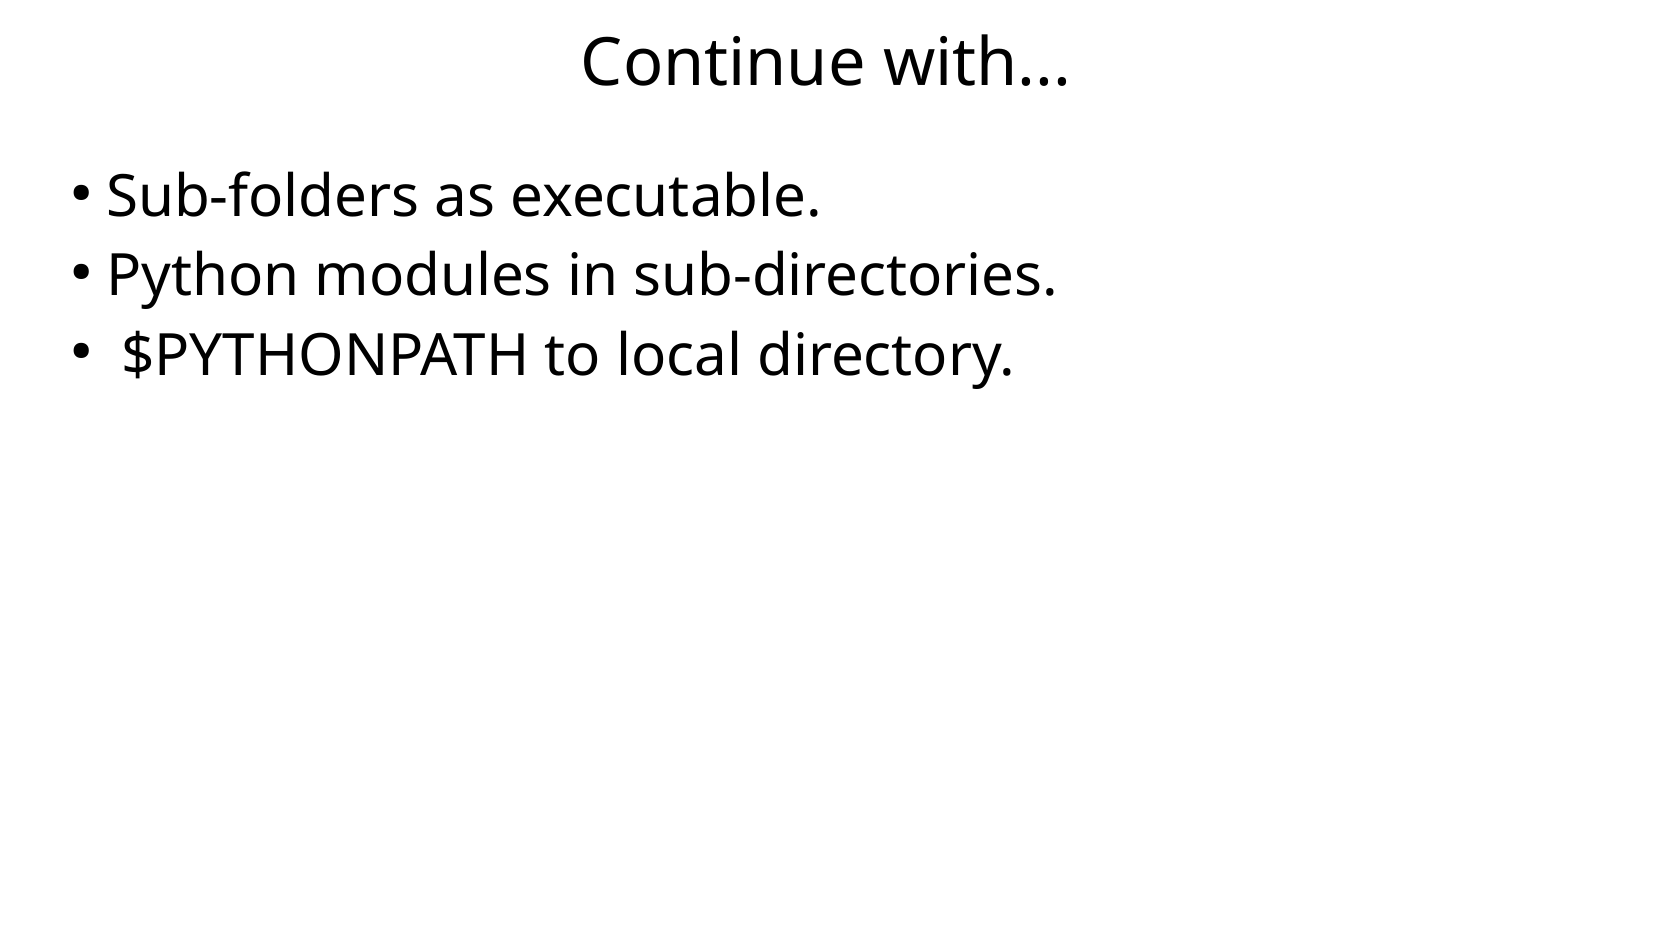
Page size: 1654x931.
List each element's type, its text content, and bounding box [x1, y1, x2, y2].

title Continue with... [82, 7, 1571, 113]
text_box Sub-folders as executable. Python modules in sub-directories. $PYTHONPATH to local directory. [70, 129, 1559, 417]
